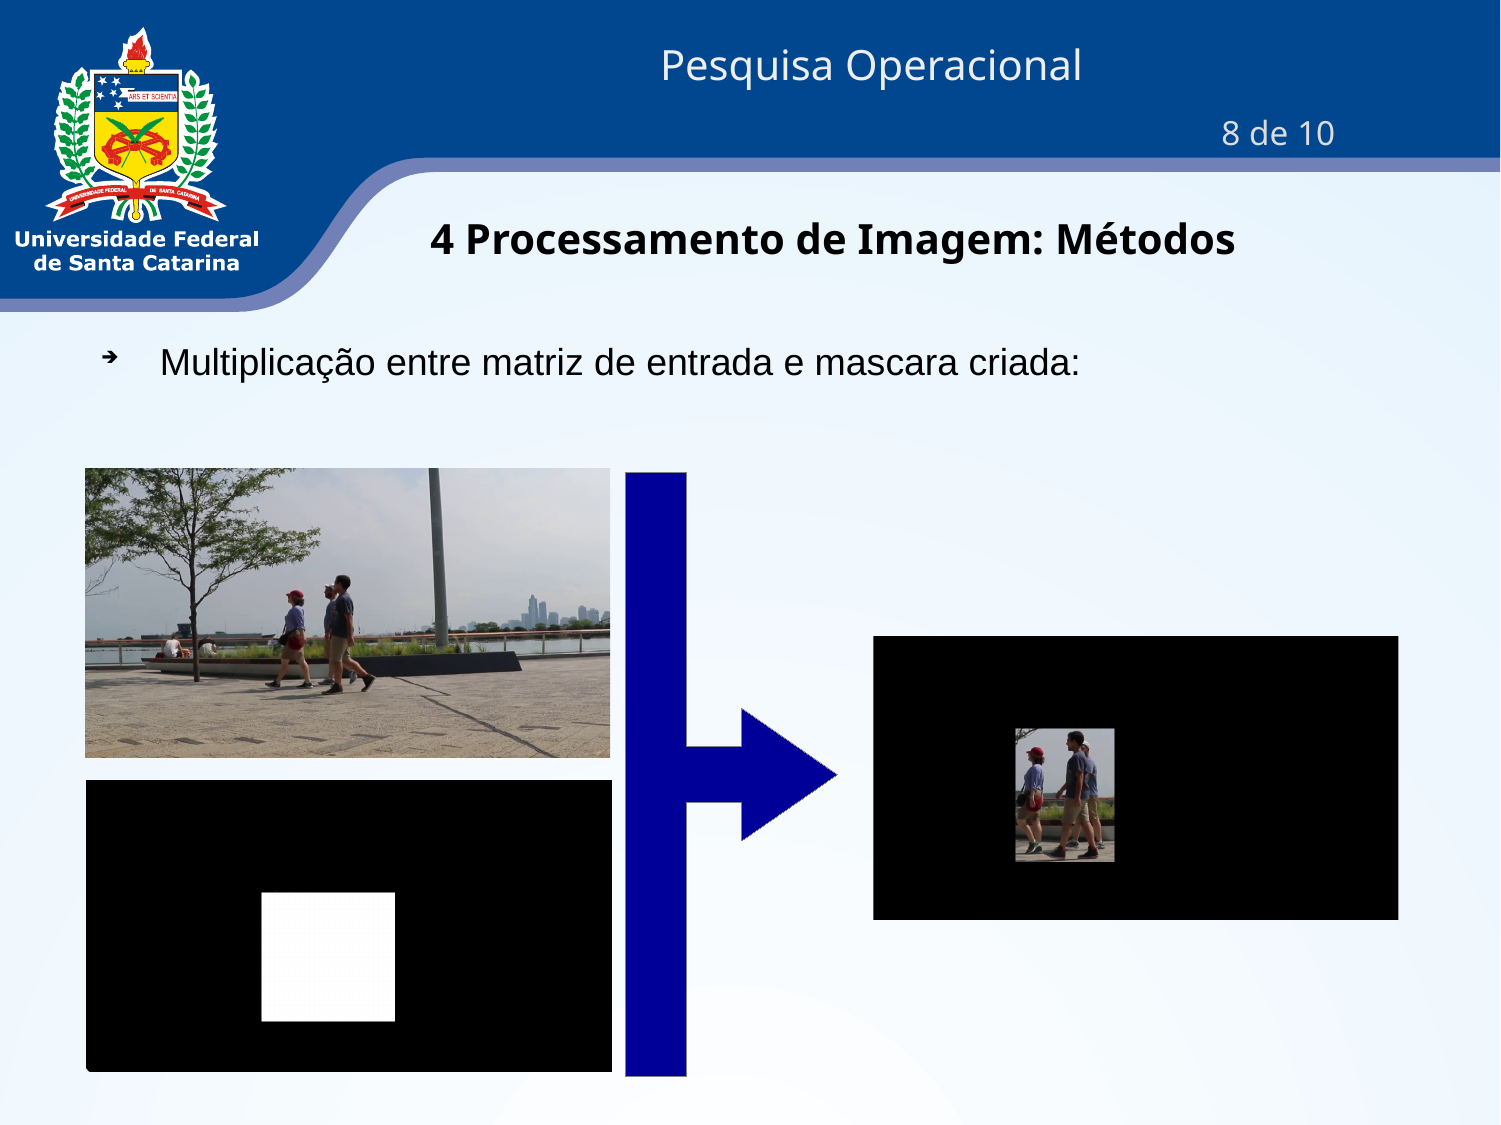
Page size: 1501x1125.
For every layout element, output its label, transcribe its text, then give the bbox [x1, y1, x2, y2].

picture [873, 636, 1399, 920]
list Multiplicação entre matriz de entrada e mascara criada: [86, 330, 1395, 1073]
picture [85, 468, 611, 758]
picture [86, 780, 612, 1073]
title 4 Processamento de Imagem: Métodos [298, 204, 1368, 318]
text_box [625, 472, 838, 1077]
